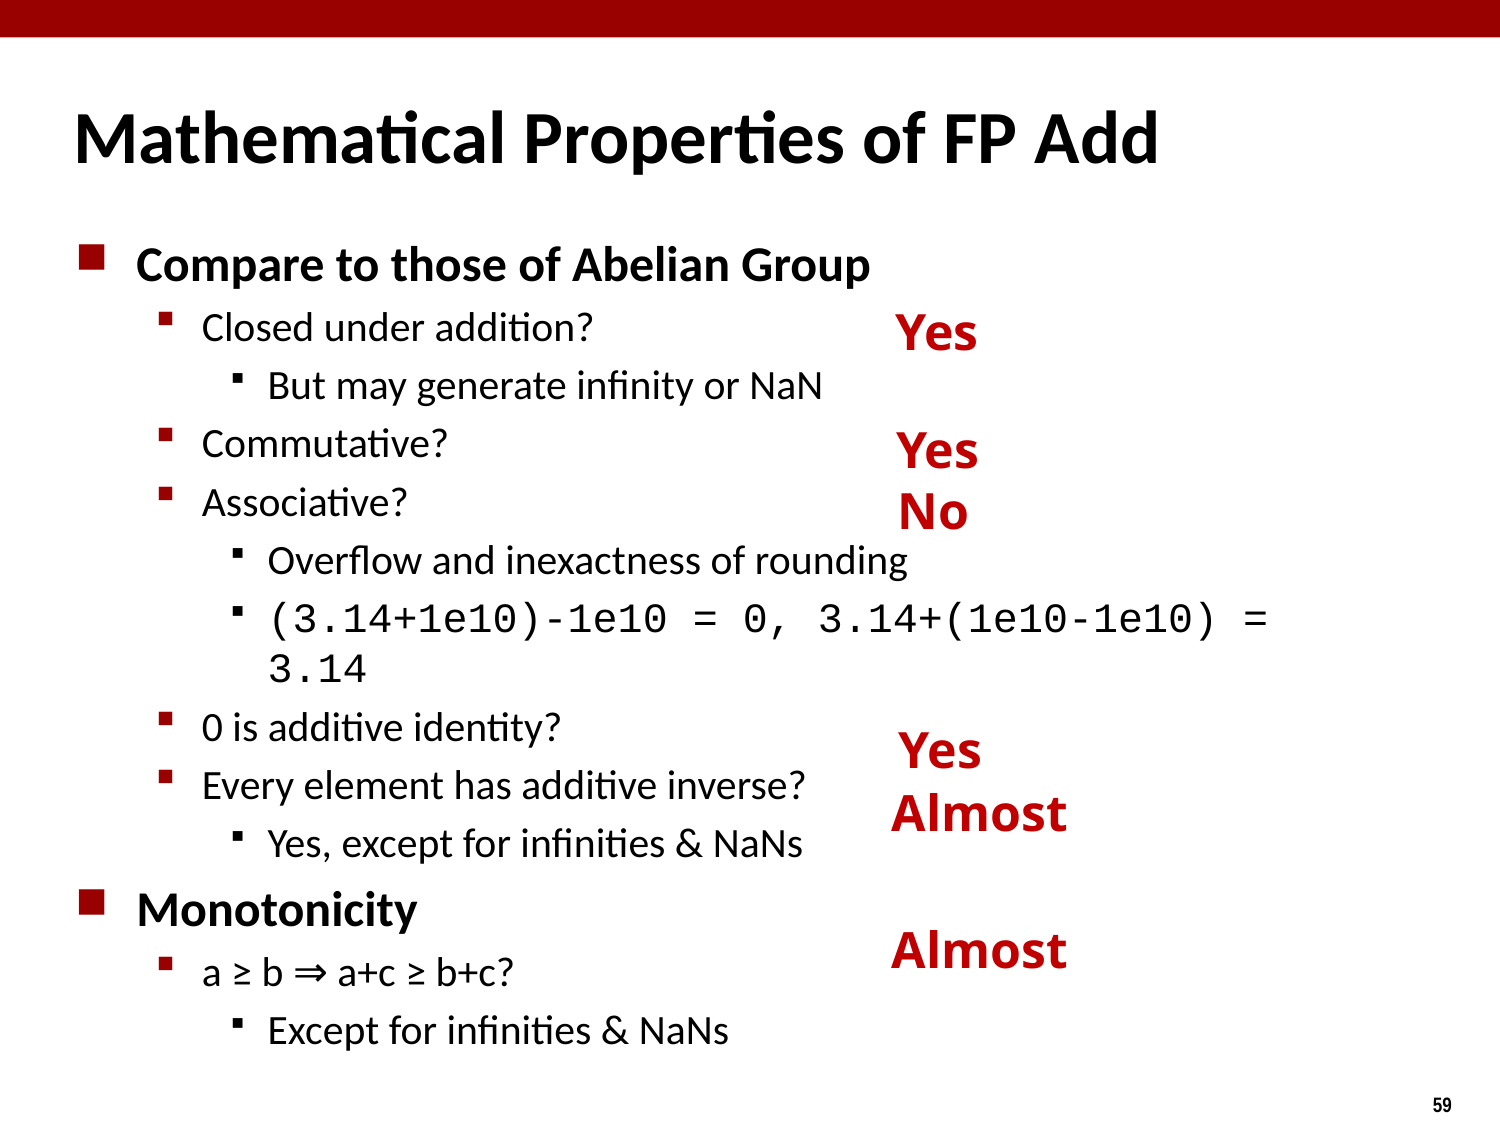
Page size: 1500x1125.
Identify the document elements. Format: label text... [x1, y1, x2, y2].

text_box Almost [885, 774, 1075, 848]
text_box Almost [885, 912, 1075, 986]
title Mathematical Properties of FP Add [58, 71, 1304, 197]
text_box Yes [889, 412, 986, 486]
text_box Yes [889, 293, 985, 367]
list Compare to those of Abelian Group Closed under addition? But may generate infinity or NaN Commutative? Associative? Overflow and inexactness of rounding (3.14+1e10)-1e10 = 0, 3.14+(1e10-1e10) = 3.14 0 is additive identity? Every element has additive inverse? Yes, except for infinities & NaNs Monotonicity a ≥ b ⇒ a+c ≥ b+c? Except for infinities & NaNs [65, 223, 1361, 1040]
text_box Yes [892, 712, 989, 774]
text_box No [891, 472, 976, 546]
